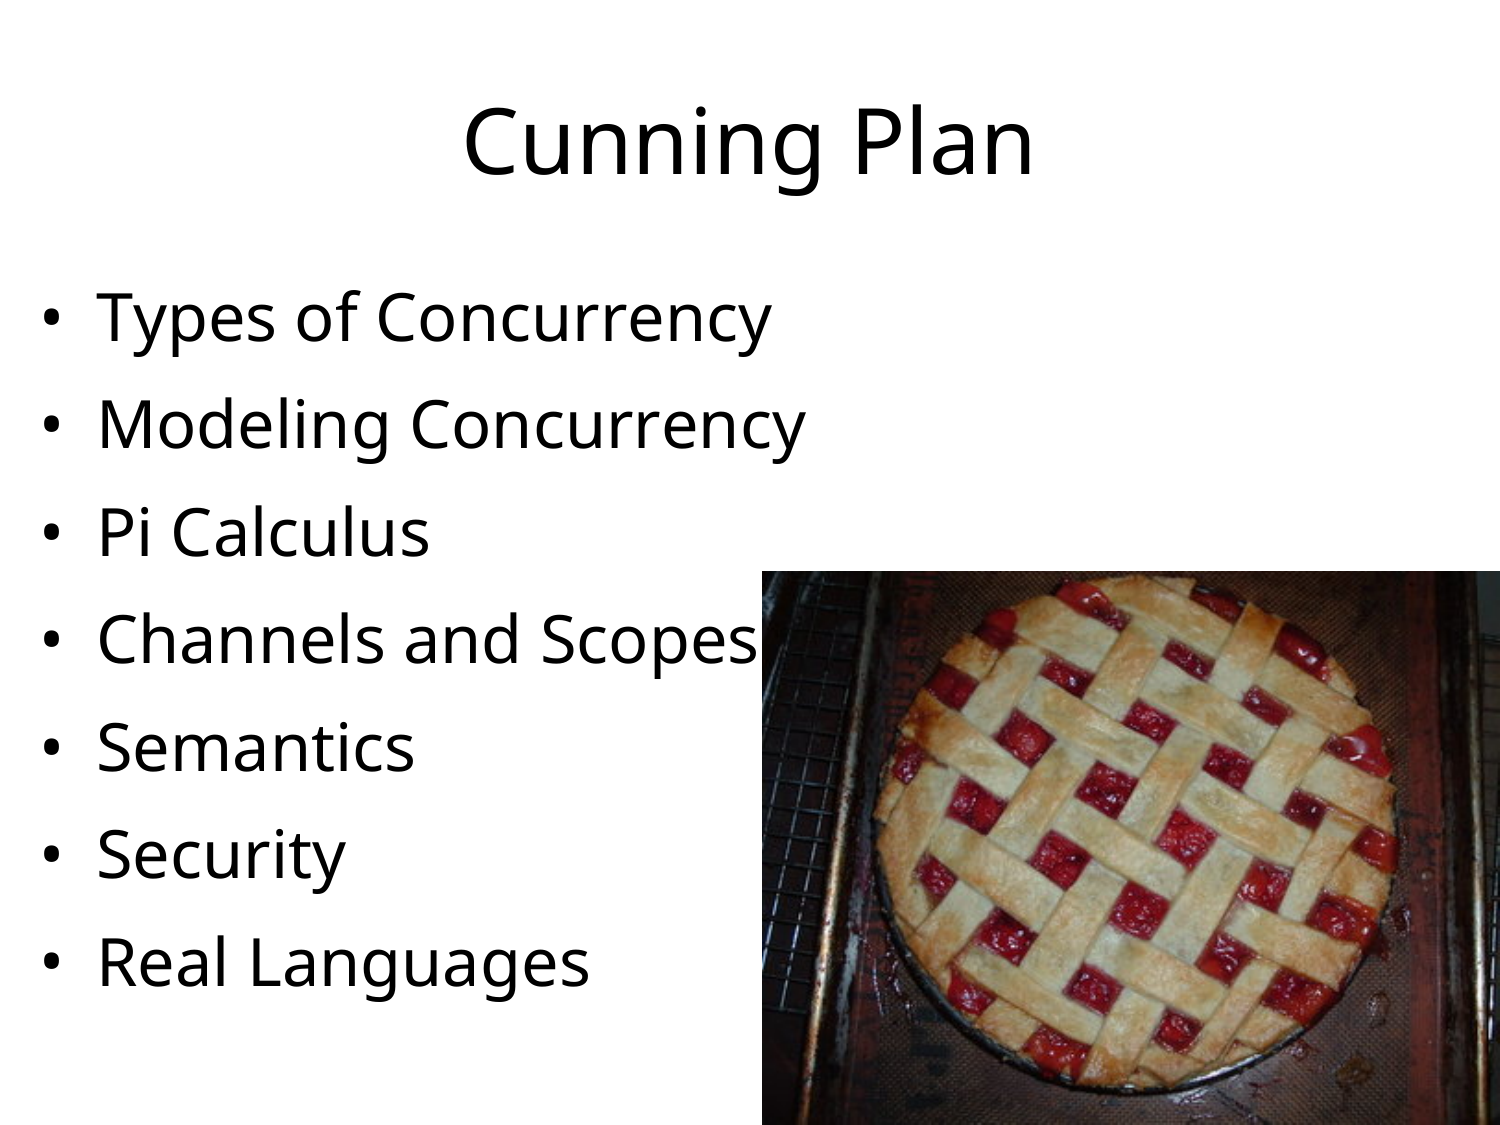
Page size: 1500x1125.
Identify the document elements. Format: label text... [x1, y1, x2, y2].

list Types of Concurrency Modeling Concurrency Pi Calculus Channels and Scopes Semantics Security Real Languages [24, 262, 1476, 1101]
picture [762, 571, 1500, 1125]
title Cunning Plan [24, 45, 1476, 233]
